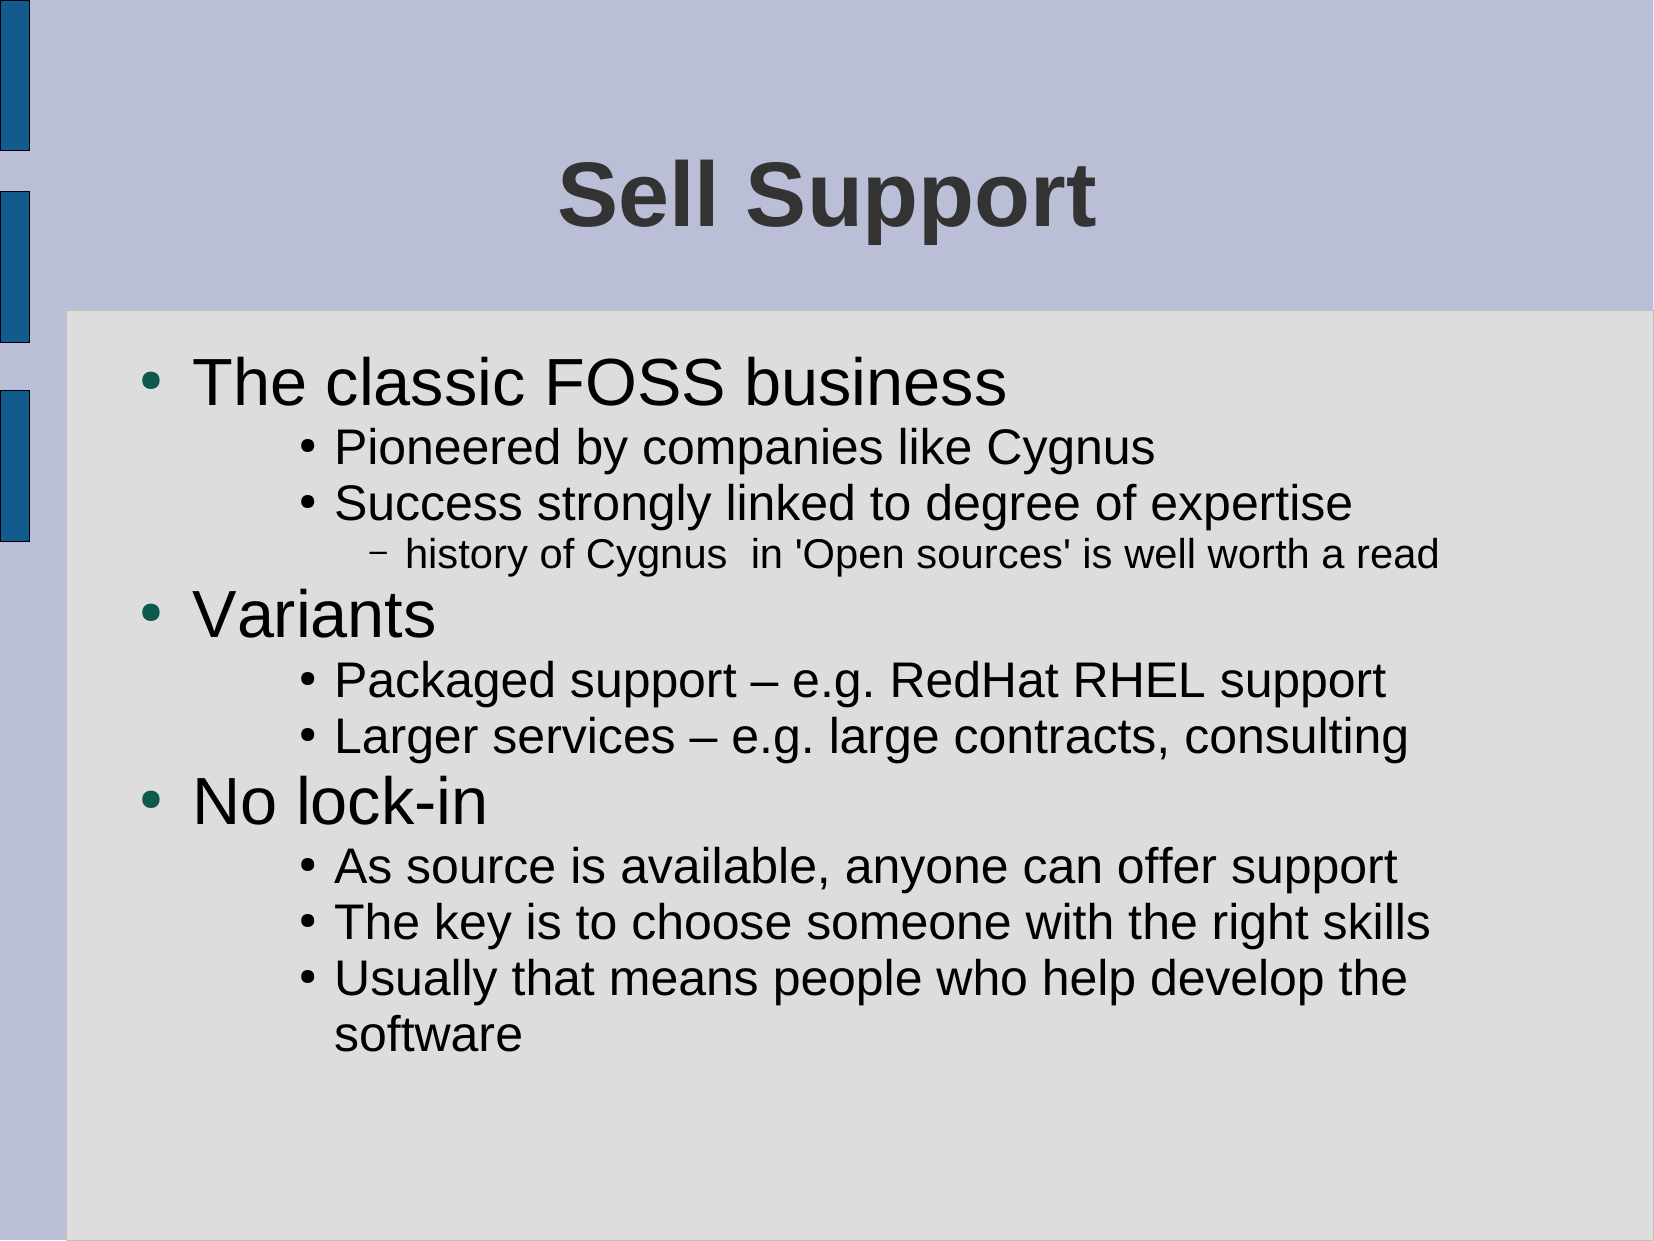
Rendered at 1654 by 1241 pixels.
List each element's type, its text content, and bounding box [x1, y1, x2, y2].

list The classic FOSS business Pioneered by companies like Cygnus Success strongly linked to degree of expertise history of Cygnus in 'Open sources' is well worth a read Variants Packaged support – e.g. RedHat RHEL support Larger services – e.g. large contracts, consulting No lock-in As source is available, anyone can offer support The key is to choose someone with the right skills Usually that means people who help develop the software [121, 344, 1534, 1112]
title Sell Support [121, 98, 1534, 291]
